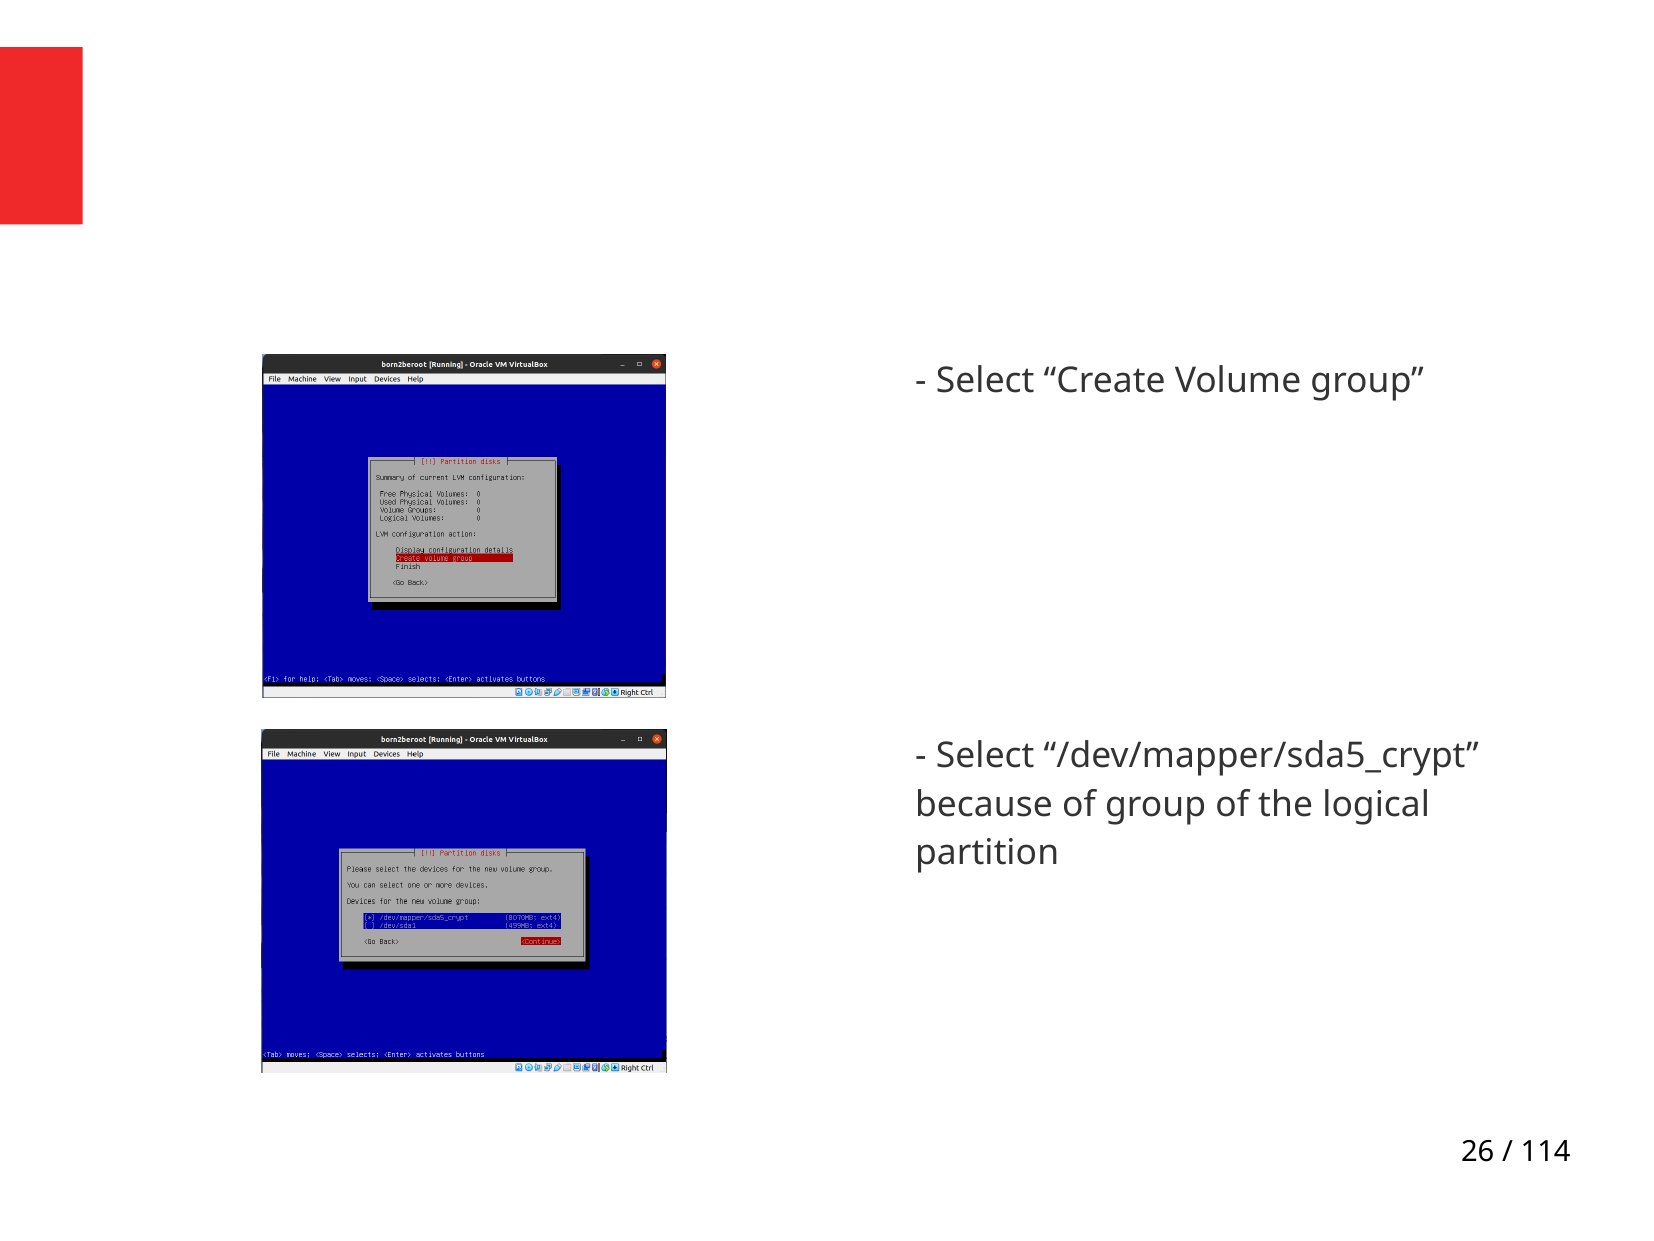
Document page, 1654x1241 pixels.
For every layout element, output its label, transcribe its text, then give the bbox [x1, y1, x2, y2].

list - Select “Create Volume group” [844, 354, 1536, 698]
picture [261, 729, 667, 1074]
list - Select “/dev/mapper/sda5_crypt” because of group of the logical partition [844, 730, 1536, 1074]
picture [262, 354, 666, 698]
